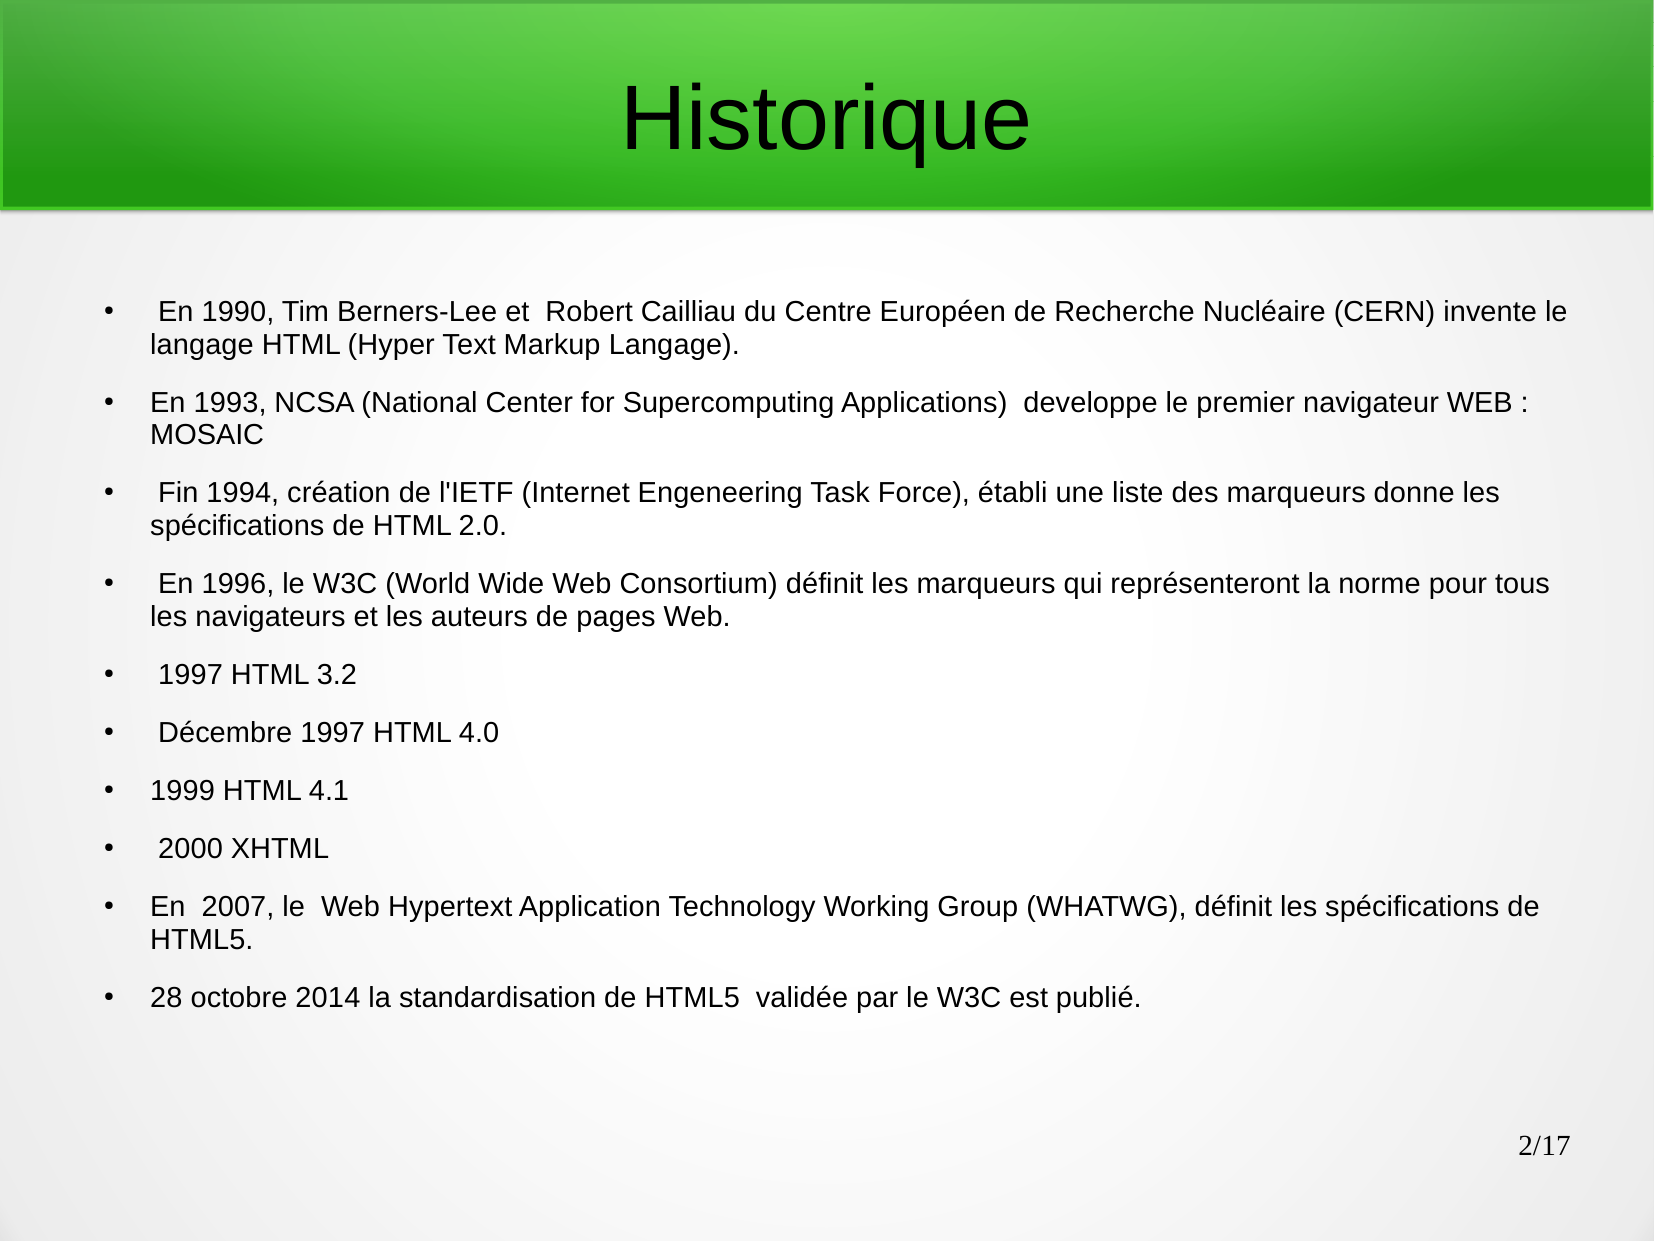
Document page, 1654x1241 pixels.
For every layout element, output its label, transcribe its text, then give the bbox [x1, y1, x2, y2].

title Historique [82, 47, 1571, 189]
list En 1990, Tim Berners-Lee et Robert Cailliau du Centre Européen de Recherche Nucléaire (CERN) invente le langage HTML (Hyper Text Markup Langage). En 1993, NCSA (National Center for Supercomputing Applications) developpe le premier navigateur WEB : MOSAIC Fin 1994, création de l'IETF (Internet Engeneering Task Force), établi une liste des marqueurs donne les spécifications de HTML 2.0. En 1996, le W3C (World Wide Web Consortium) définit les marqueurs qui représenteront la norme pour tous les navigateurs et les auteurs de pages Web. 1997 HTML 3.2 Décembre 1997 HTML 4.0 1999 HTML 4.1 2000 XHTML En 2007, le Web Hypertext Application Technology Working Group (WHATWG), définit les spécifications de HTML5. 28 octobre 2014 la standardisation de HTML5 validée par le W3C est publié. [88, 295, 1577, 1015]
